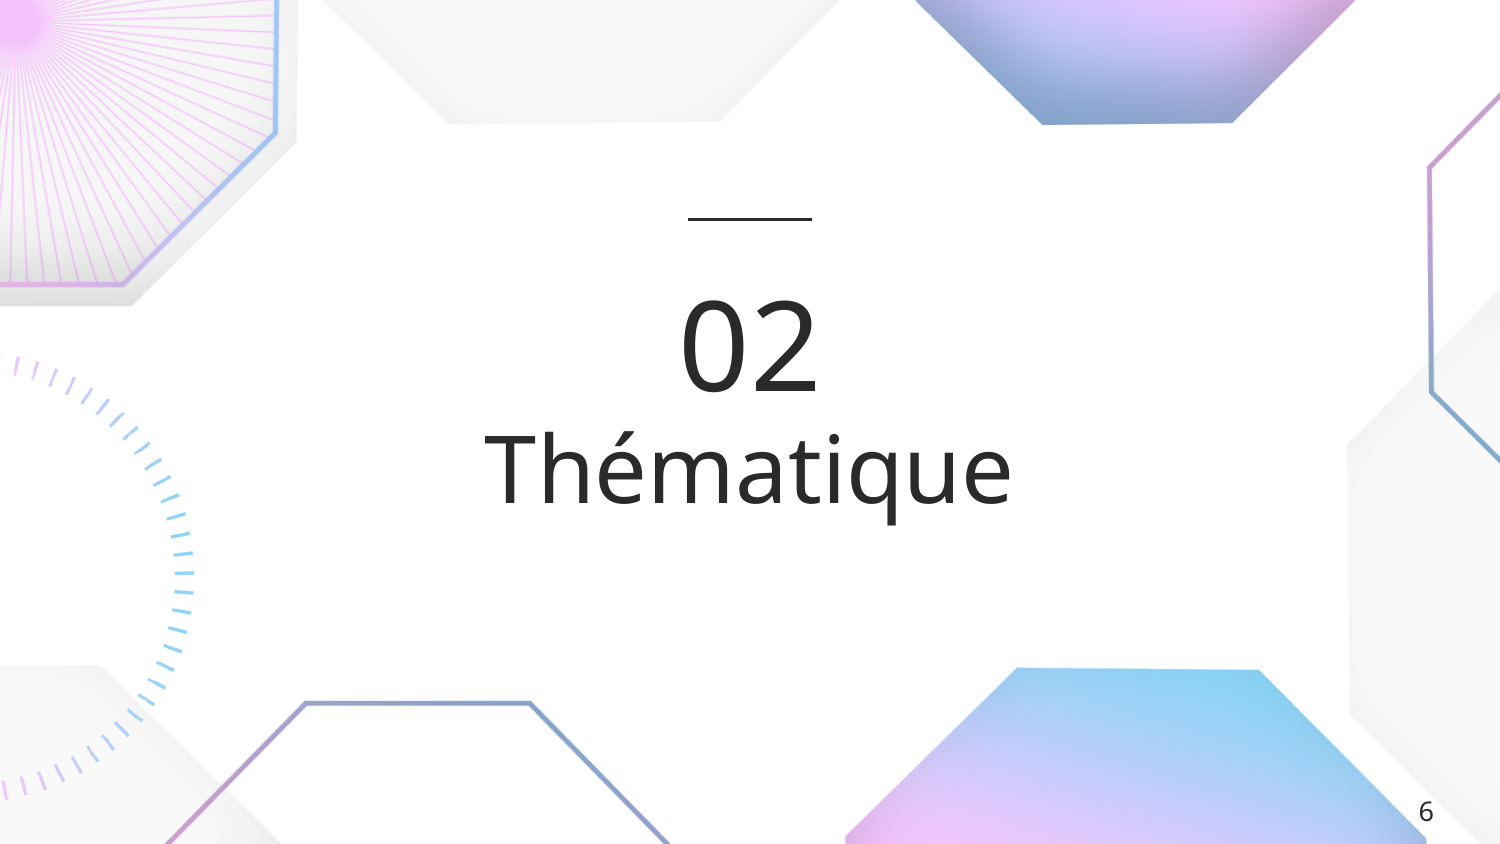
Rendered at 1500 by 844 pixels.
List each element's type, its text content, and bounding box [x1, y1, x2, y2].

title 02 [640, 251, 860, 390]
title Thématique [370, 394, 1130, 533]
slide_number 6 [1403, 779, 1494, 844]
picture [0, 0, 1369, 309]
picture [0, 339, 696, 844]
picture [842, 0, 1500, 844]
